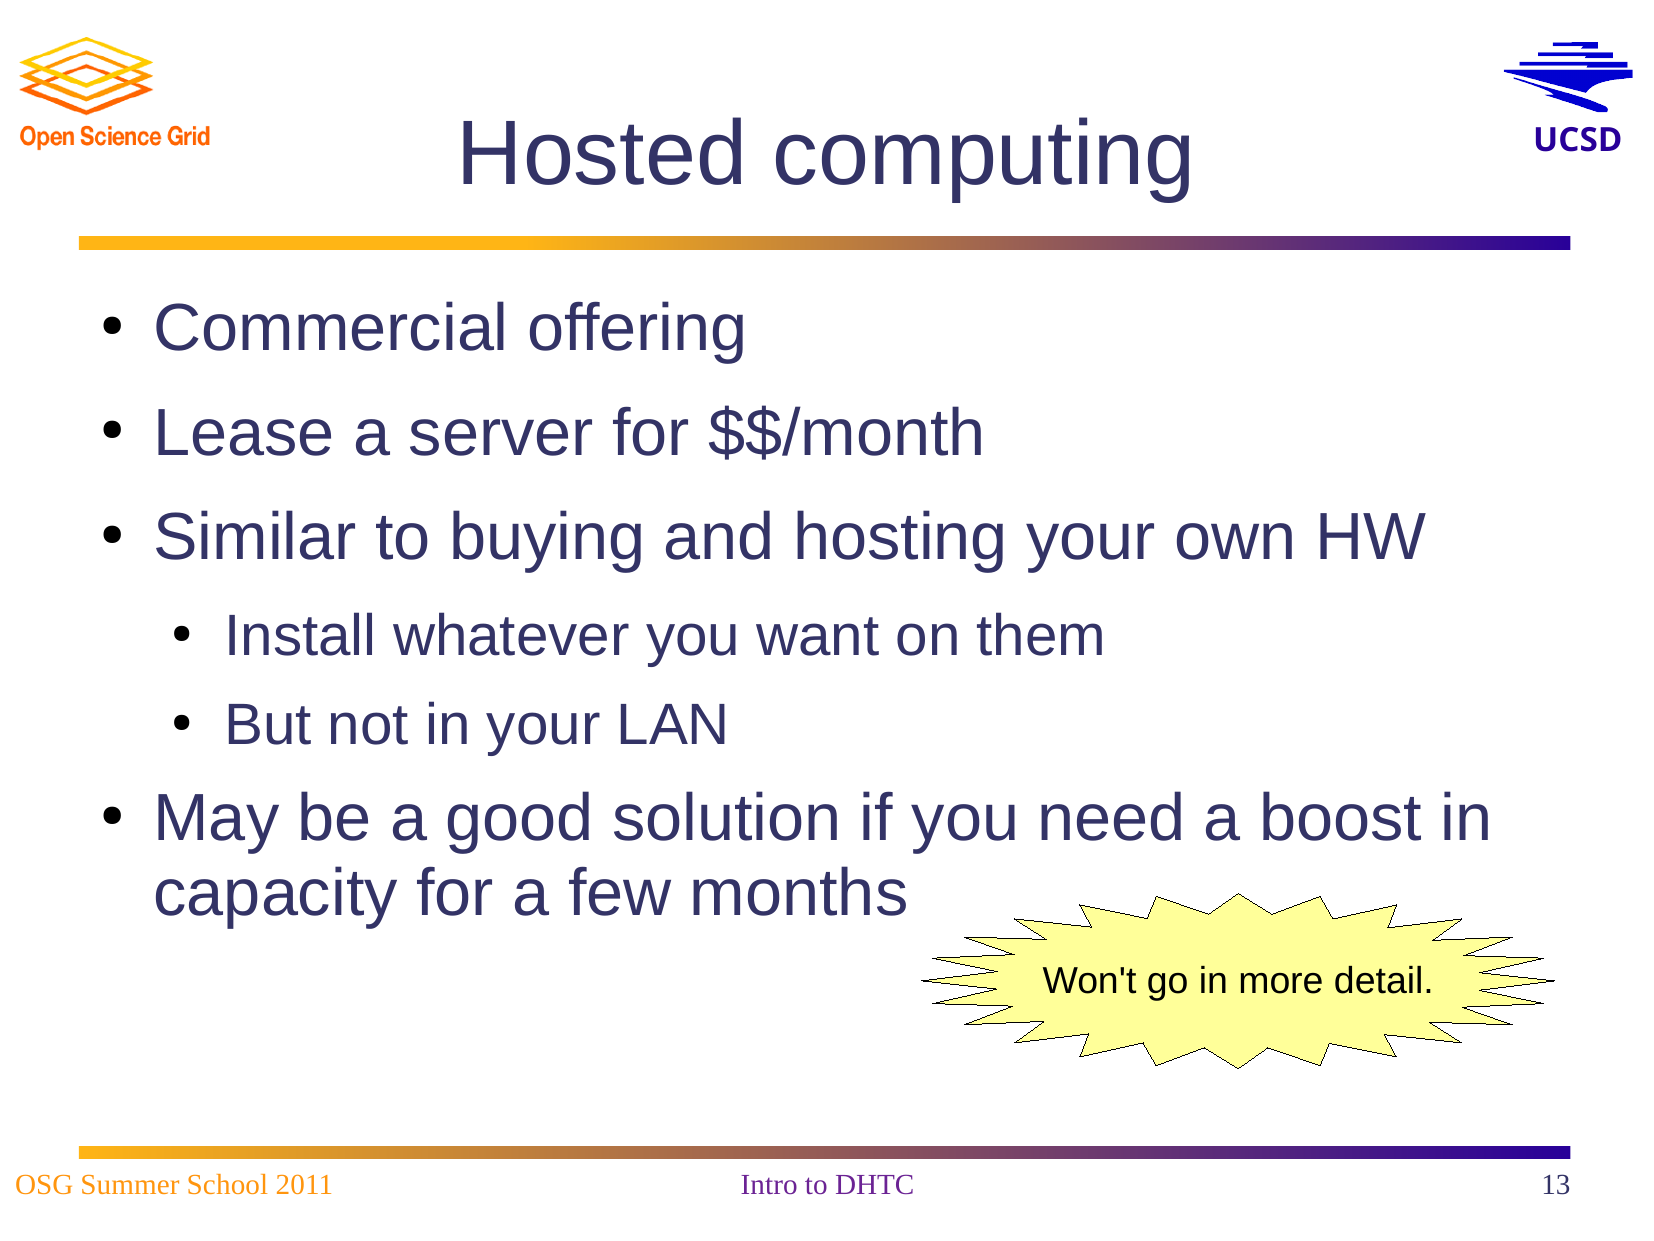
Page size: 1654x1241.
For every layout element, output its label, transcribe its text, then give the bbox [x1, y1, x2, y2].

picture [1495, 42, 1637, 118]
text_box Won't go in more detail. [921, 893, 1555, 1069]
title Hosted computing [82, 49, 1571, 257]
list Commercial offering Lease a server for $$/month Similar to buying and hosting your own HW Install whatever you want on them But not in your LAN May be a good solution if you need a boost in capacity for a few months [82, 290, 1571, 1109]
picture [0, 14, 229, 167]
